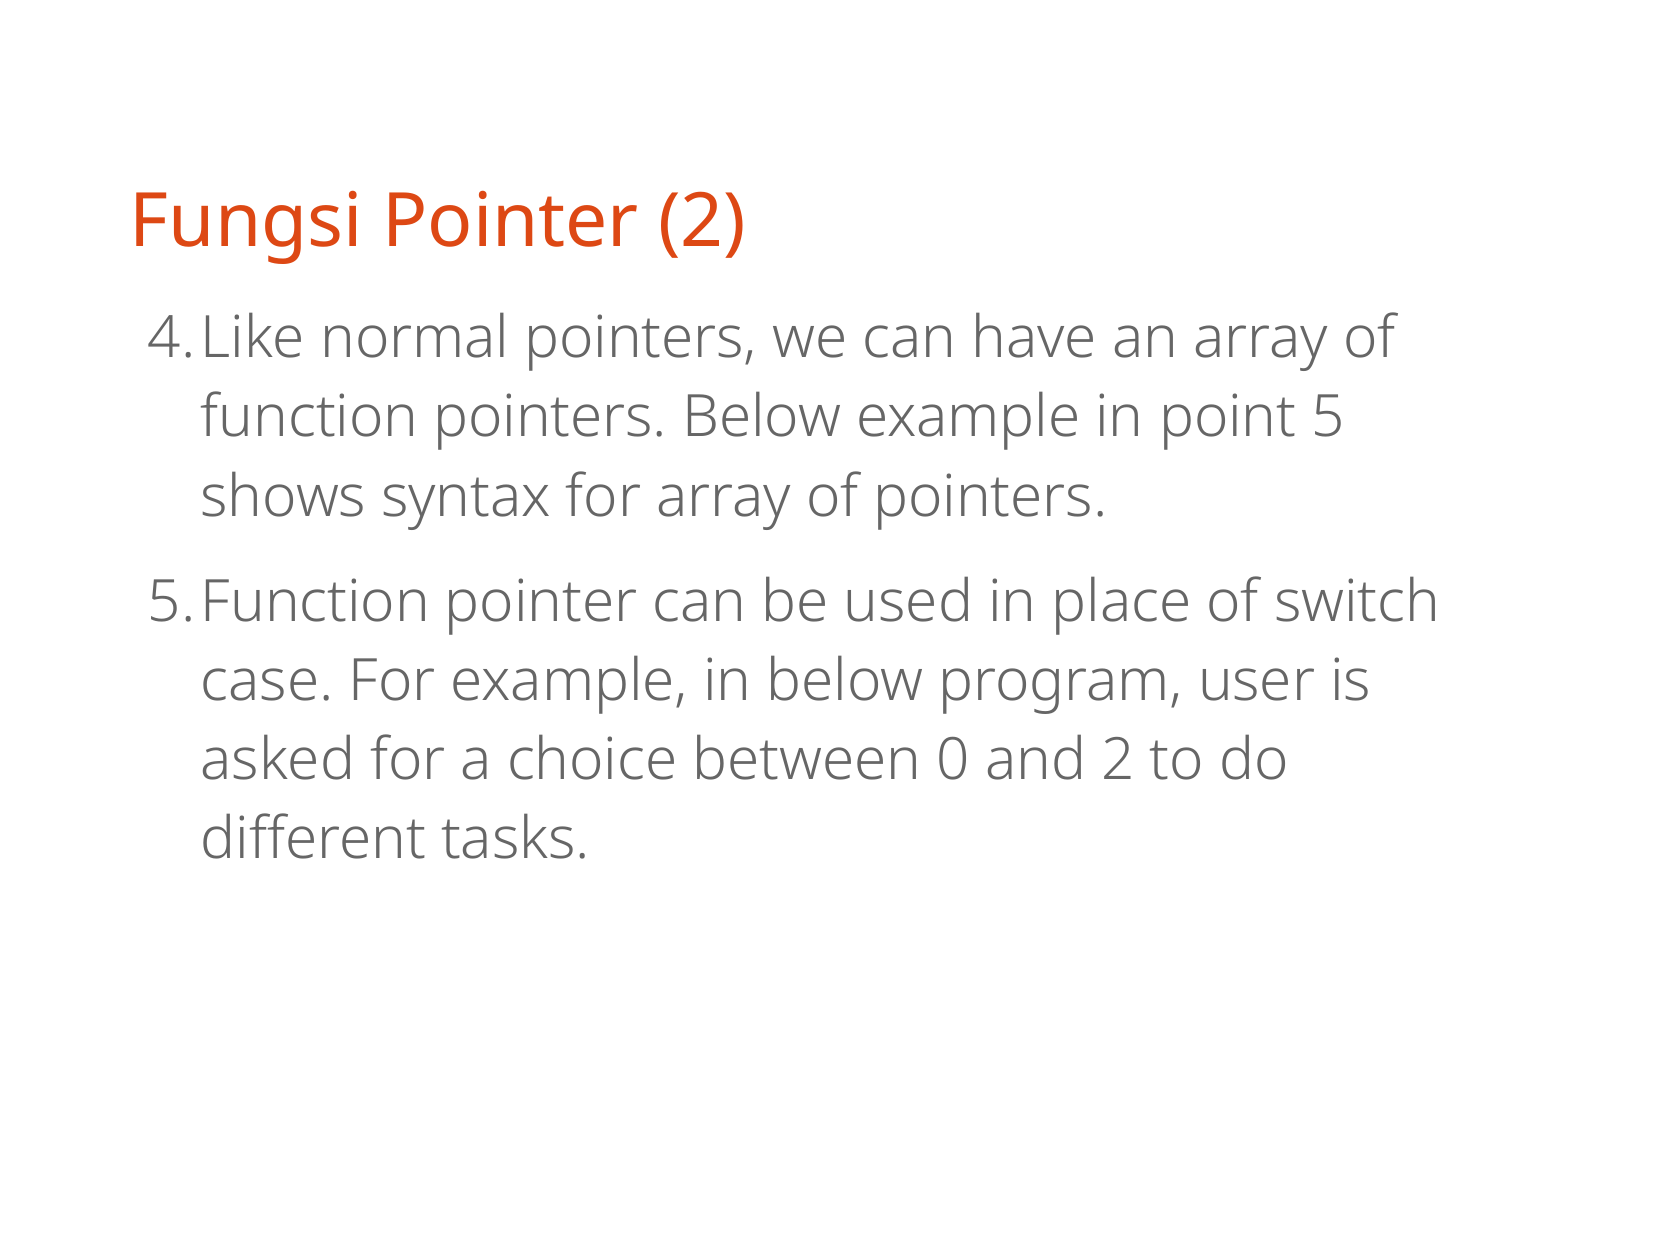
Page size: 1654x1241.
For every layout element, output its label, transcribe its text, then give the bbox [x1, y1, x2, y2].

title Fungsi Pointer (2) [129, 153, 1518, 281]
list Like normal pointers, we can have an array of function pointers. Below example in point 5 shows syntax for array of pointers. Function pointer can be used in place of switch case. For example, in below program, user is asked for a choice between 0 and 2 to do different tasks. [129, 295, 1518, 1010]
